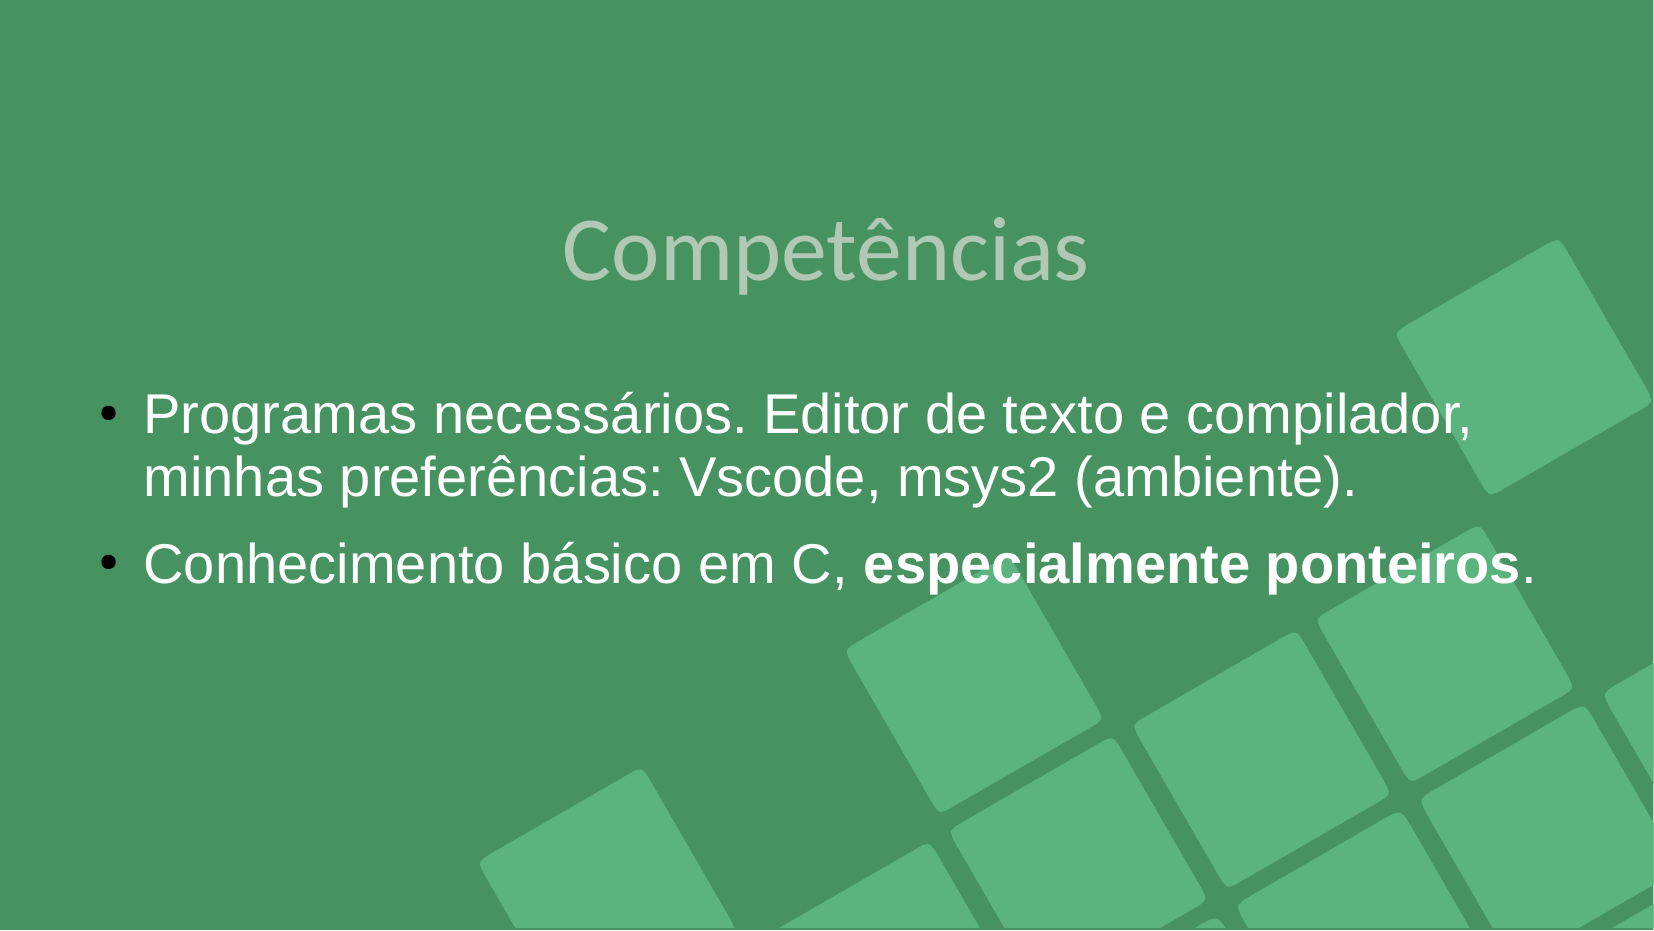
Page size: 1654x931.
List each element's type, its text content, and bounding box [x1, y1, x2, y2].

title Competências [82, 180, 1571, 336]
list Programas necessários. Editor de texto e compilador, minhas preferências: Vscode, msys2 (ambiente). Conhecimento básico em C, especialmente ponteiros. [84, 382, 1573, 646]
